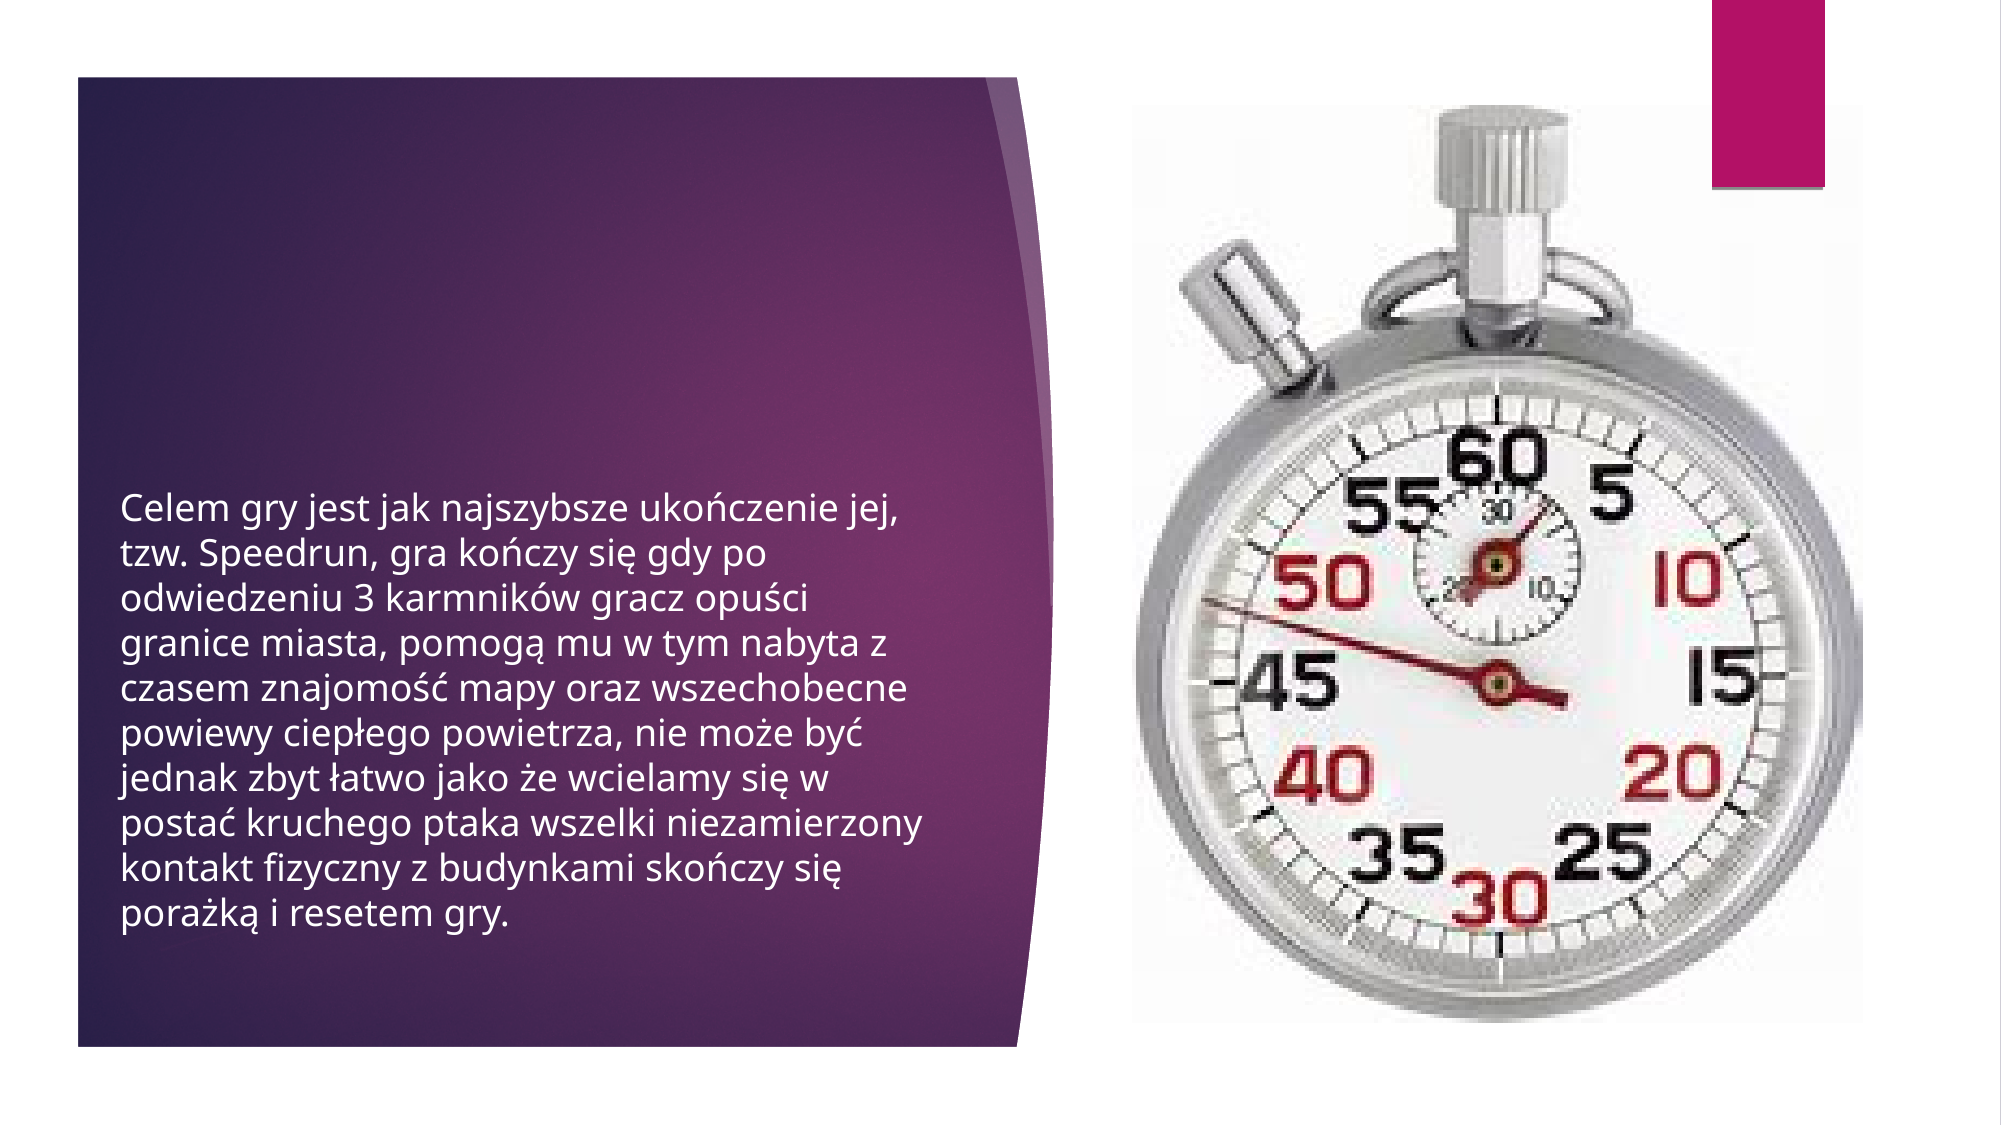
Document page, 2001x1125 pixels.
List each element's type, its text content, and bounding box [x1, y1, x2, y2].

picture [1132, 105, 1863, 1023]
text_box [0, 0, 2000, 1125]
list Celem gry jest jak najszybsze ukończenie jej, tzw. Speedrun, gra kończy się gdy po odwiedzeniu 3 karmników gracz opuści granice miasta, pomogą mu w tym nabyta z czasem znajomość mapy oraz wszechobecne powiewy ciepłego powietrza, nie może być jednak zbyt łatwo jako że wcielamy się w postać kruchego ptaka wszelki niezamierzony kontakt fizyczny z budynkami skończy się porażką i resetem gry. [104, 396, 947, 1023]
